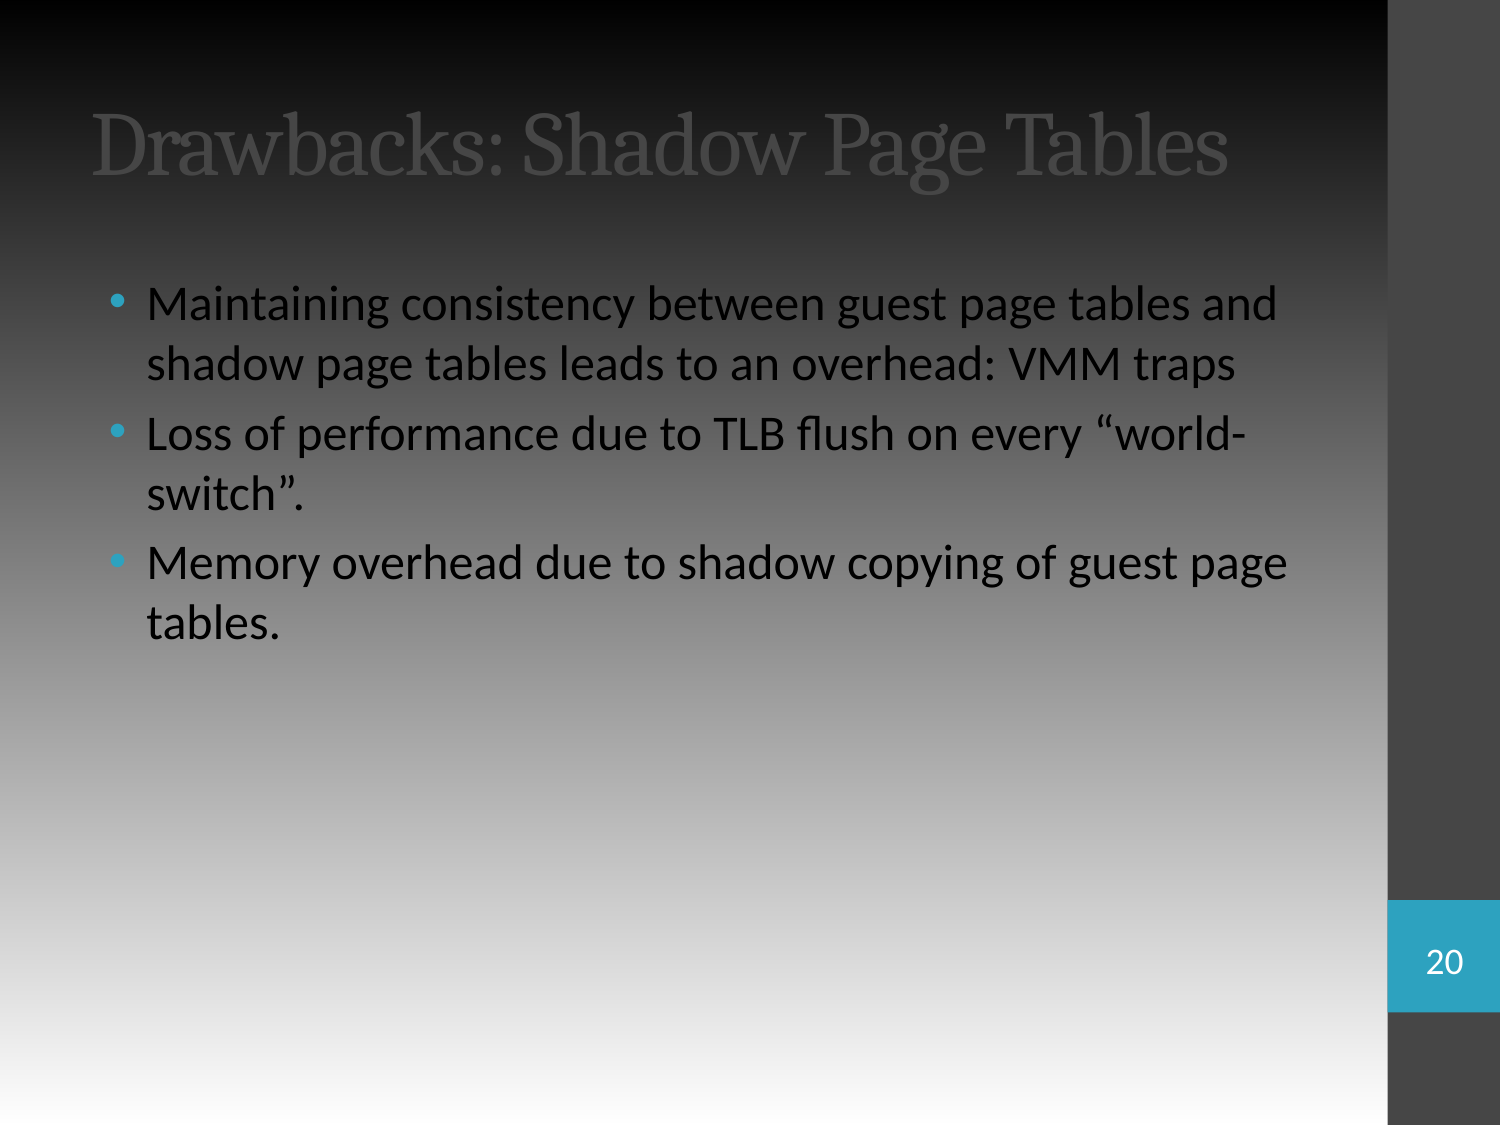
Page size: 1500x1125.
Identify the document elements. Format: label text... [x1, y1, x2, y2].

slide_number <numéro> [1399, 926, 1490, 992]
list Maintaining consistency between guest page tables and shadow page tables leads to an overhead: VMM traps Loss of performance due to TLB flush on every “world-switch”. Memory overhead due to shadow copying of guest page tables. [75, 262, 1325, 1050]
title Drawbacks: Shadow Page Tables [75, 45, 1325, 233]
